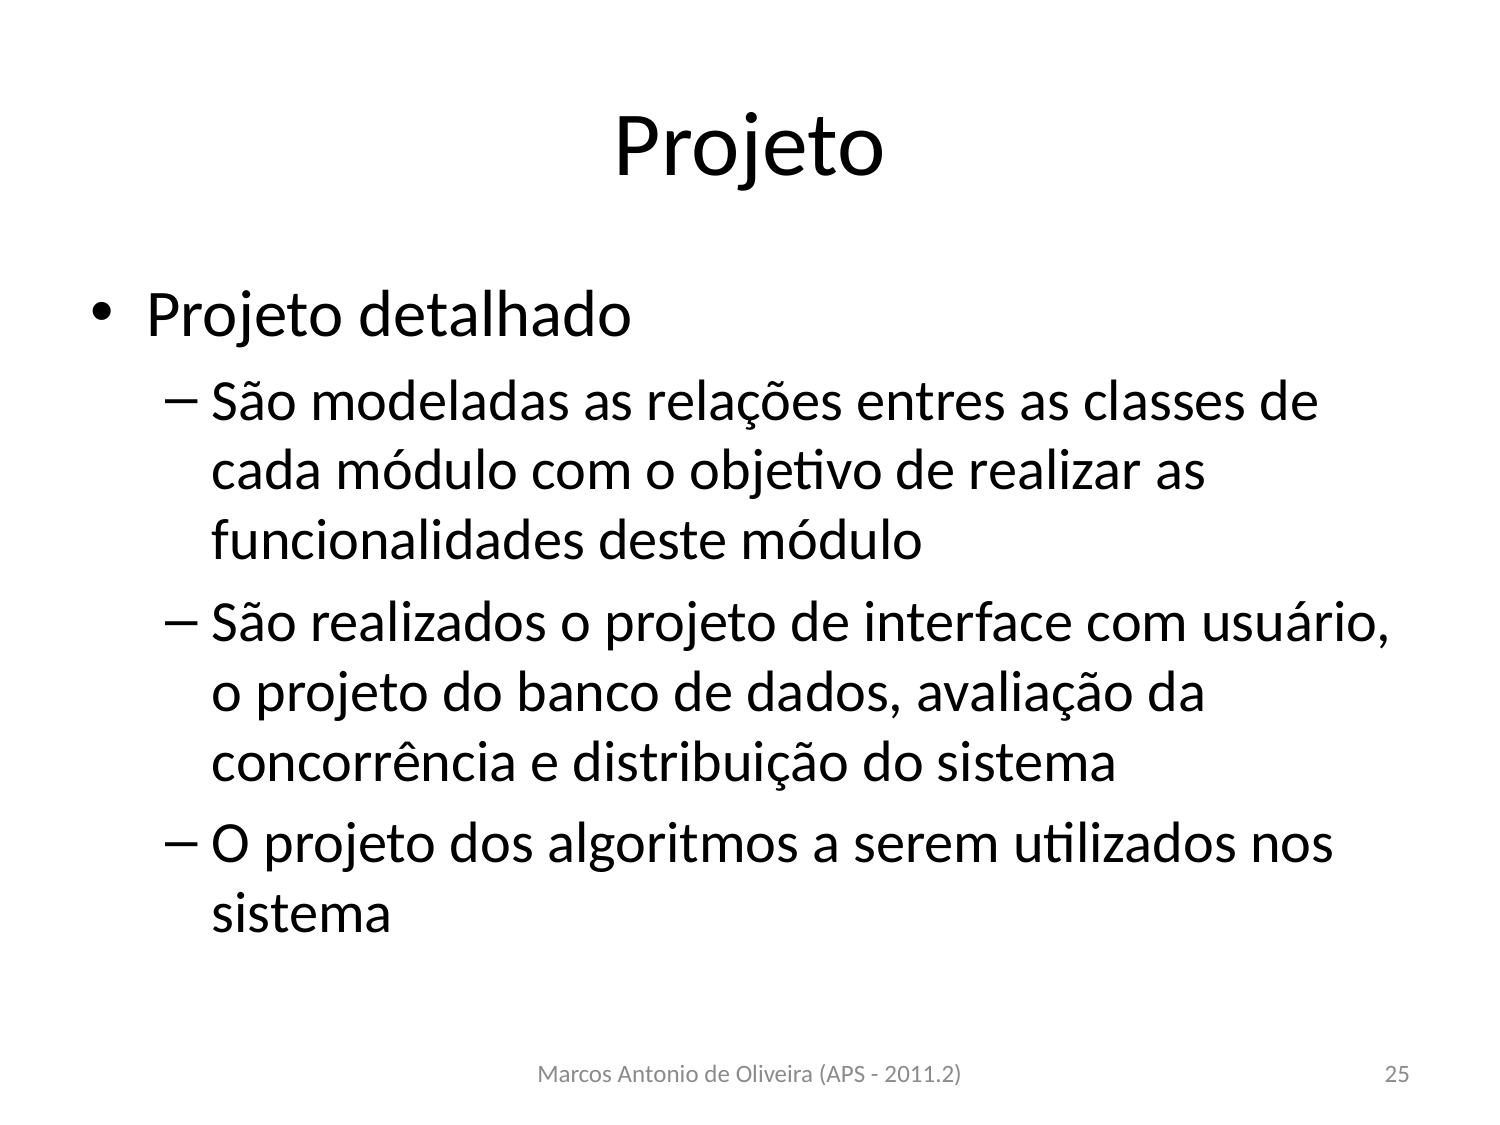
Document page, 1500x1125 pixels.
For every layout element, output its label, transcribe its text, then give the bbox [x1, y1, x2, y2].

title Projeto [75, 45, 1425, 233]
slide_number <número> [1074, 1042, 1425, 1103]
list Projeto detalhado São modeladas as relações entres as classes de cada módulo com o objetivo de realizar as funcionalidades deste módulo São realizados o projeto de interface com usuário, o projeto do banco de dados, avaliação da concorrência e distribuição do sistema O projeto dos algoritmos a serem utilizados nos sistema [75, 262, 1425, 1005]
footer Marcos Antonio de Oliveira (APS - 2011.2) [512, 1042, 988, 1103]
